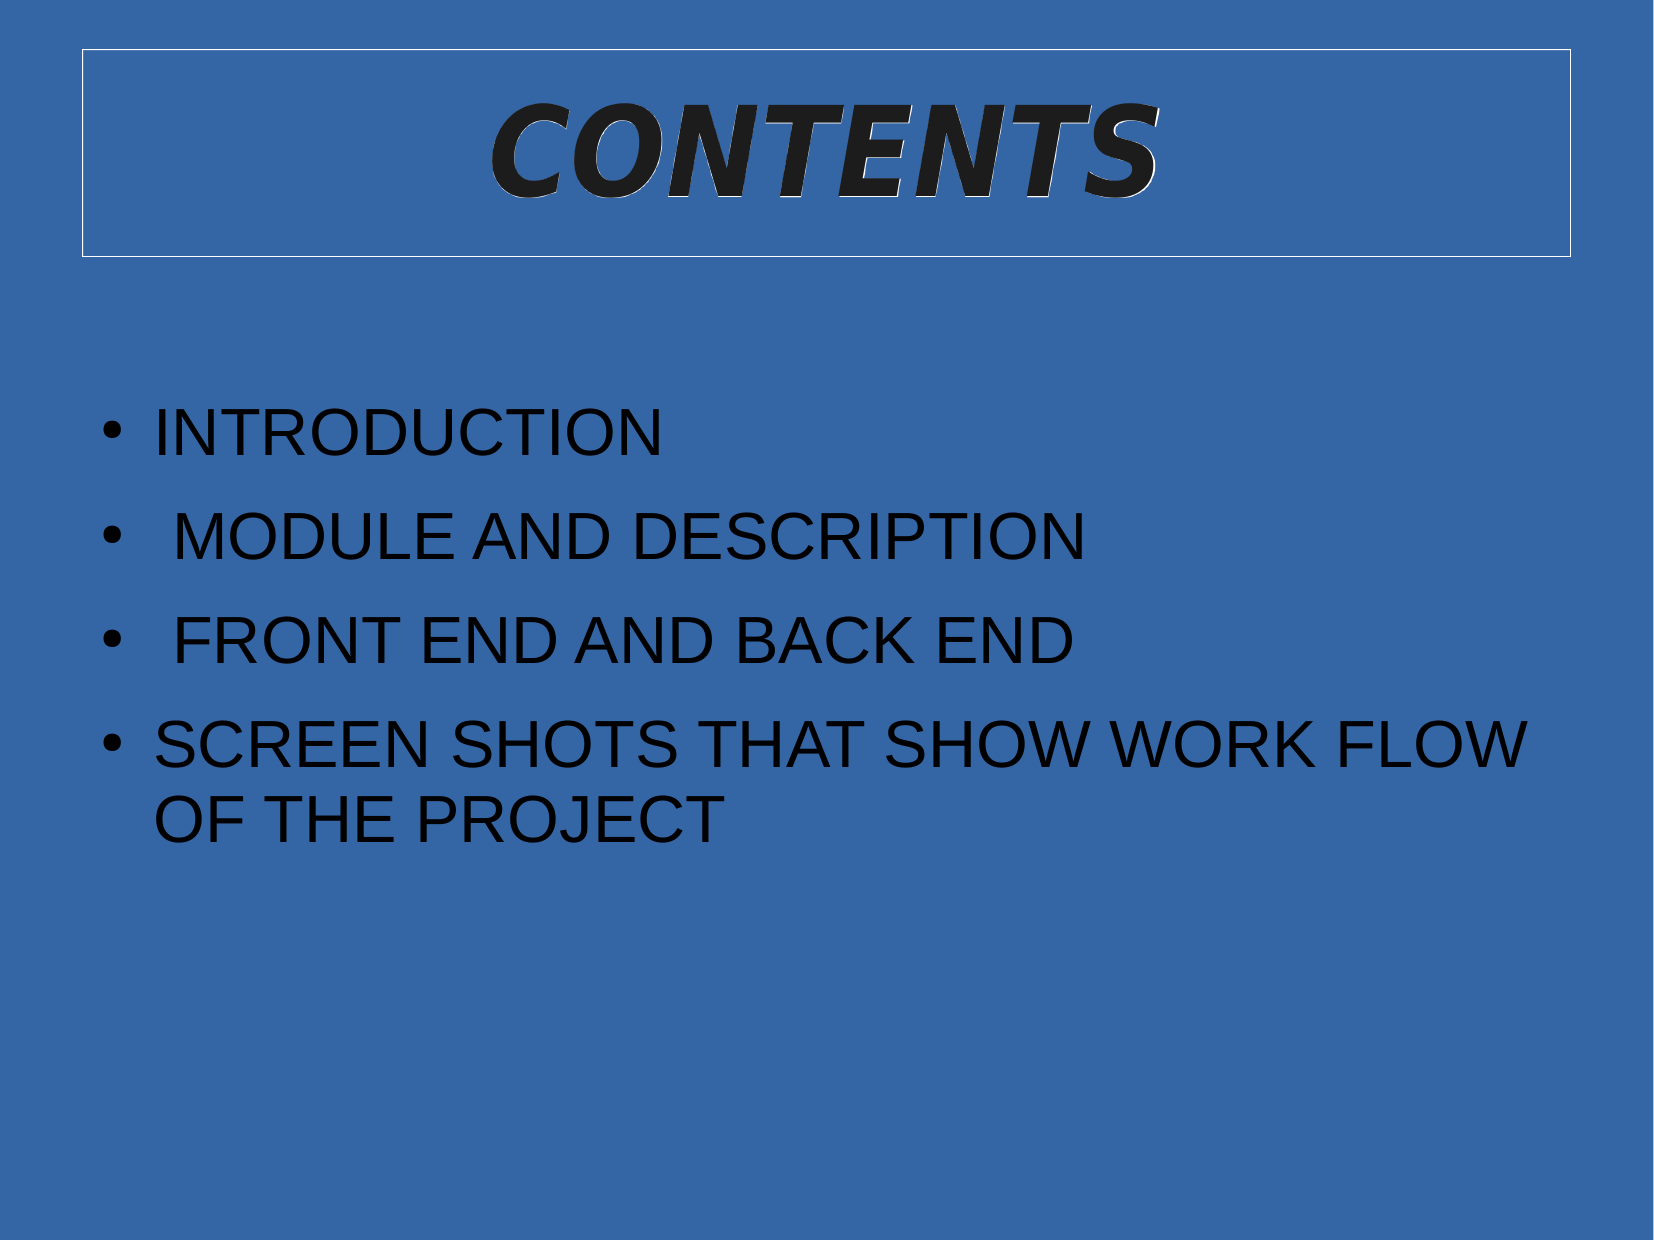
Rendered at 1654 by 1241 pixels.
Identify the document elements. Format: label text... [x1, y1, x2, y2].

list INTRODUCTION MODULE AND DESCRIPTION FRONT END AND BACK END SCREEN SHOTS THAT SHOW WORK FLOW OF THE PROJECT [82, 290, 1571, 1010]
title contents [82, 49, 1571, 257]
